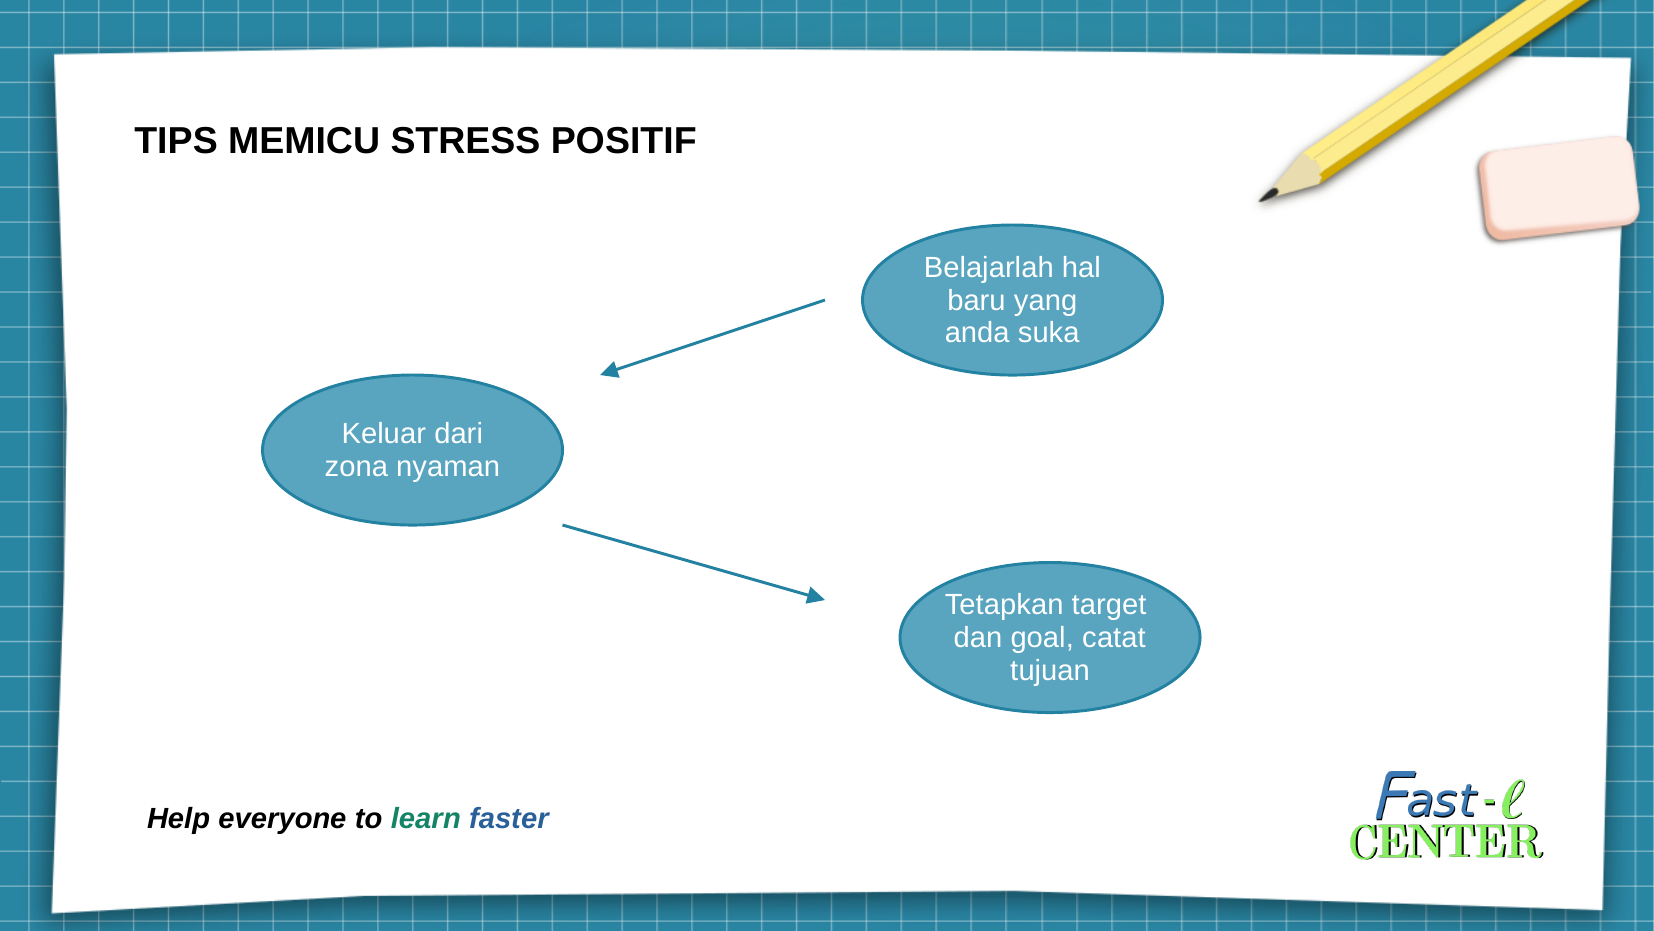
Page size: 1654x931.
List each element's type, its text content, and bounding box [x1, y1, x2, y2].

picture [0, 0, 1654, 931]
text_box Belajarlah hal baru yang anda suka [862, 225, 1163, 376]
text_box Tetapkan target dan goal, catat tujuan [900, 562, 1201, 713]
text_box Keluar dari zona nyaman [262, 375, 563, 526]
text_box TIPS MEMICU STRESS POSITIF [119, 112, 713, 170]
text_box Help everyone to learn faster [132, 791, 658, 839]
